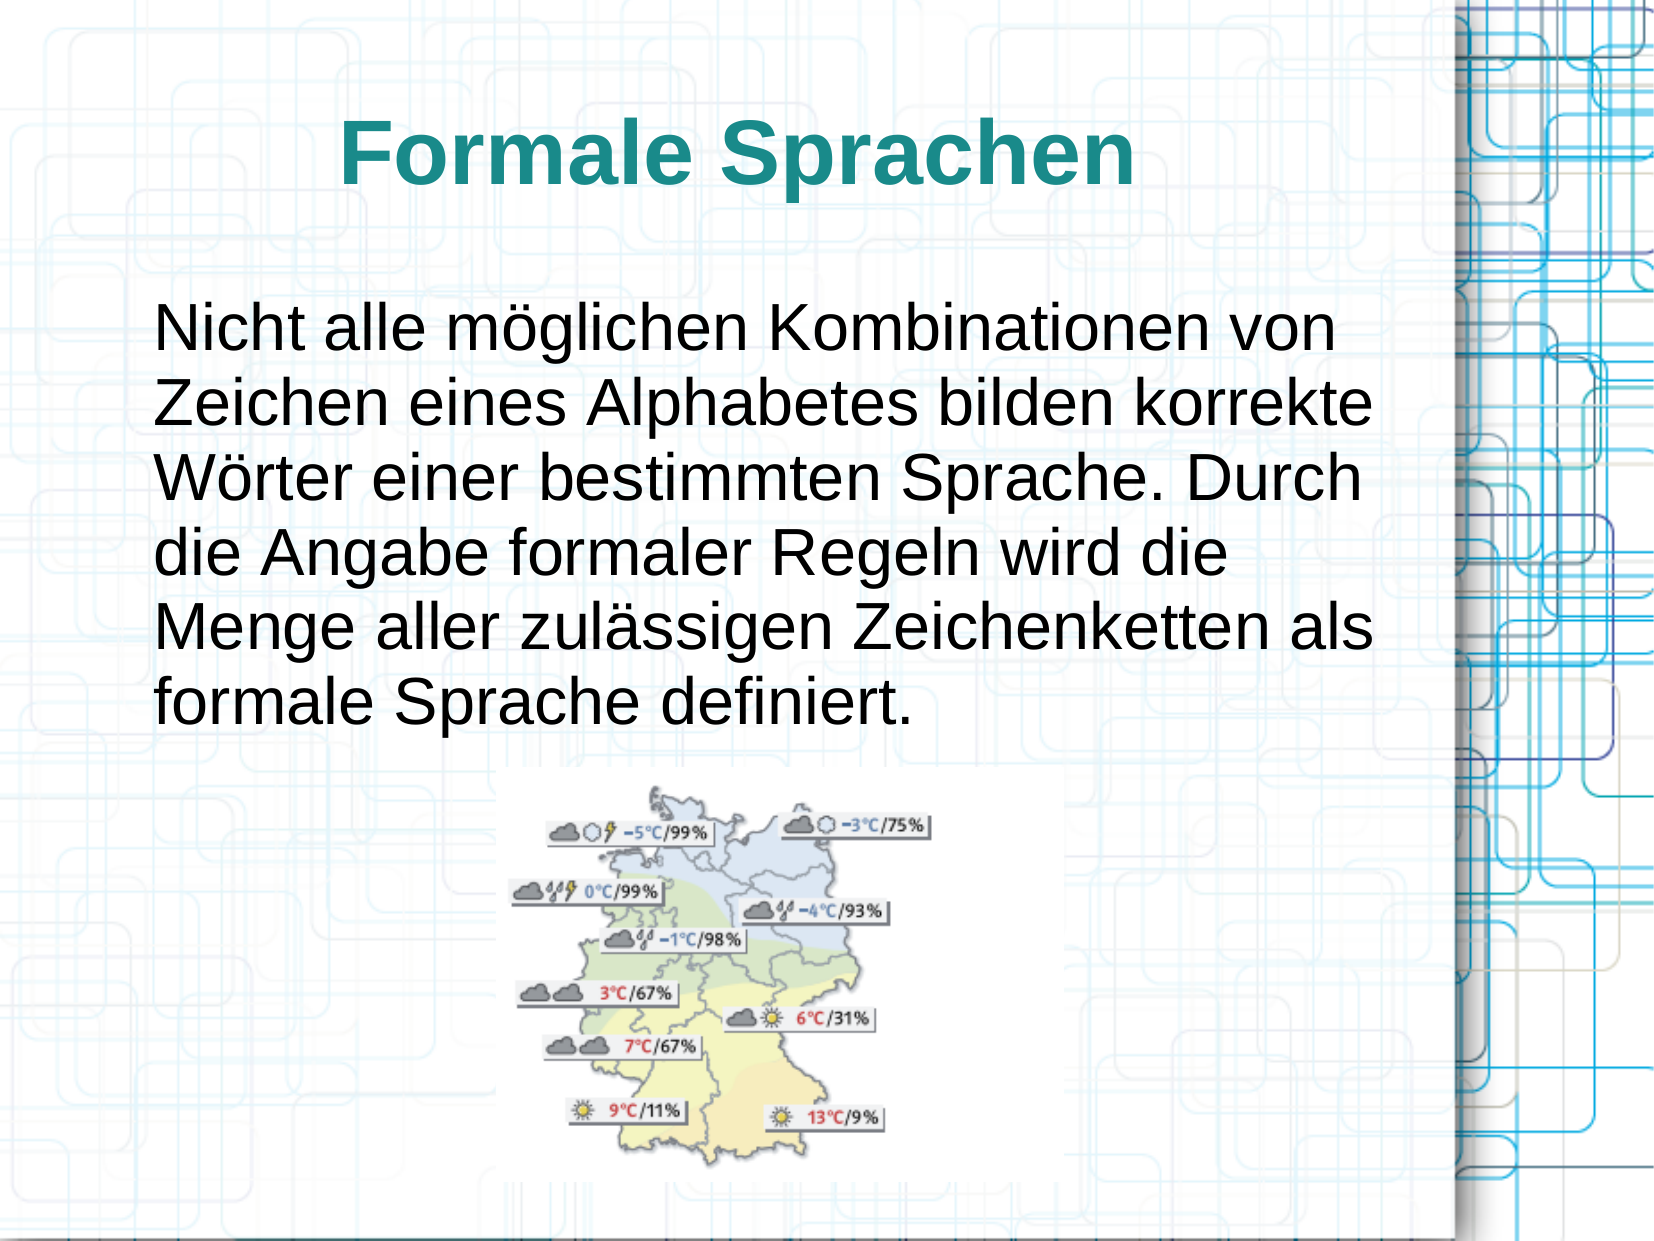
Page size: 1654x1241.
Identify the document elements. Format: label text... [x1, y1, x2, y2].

title Formale Sprachen [59, 49, 1418, 257]
list Nicht alle möglichen Kombinationen von Zeichen eines Alphabetes bilden korrekte Wörter einer bestimmten Sprache. Durch die Angabe formaler Regeln wird die Menge aller zulässigen Zeichenketten als formale Sprache definiert. [82, 290, 1418, 1109]
picture [0, 0, 1654, 1241]
